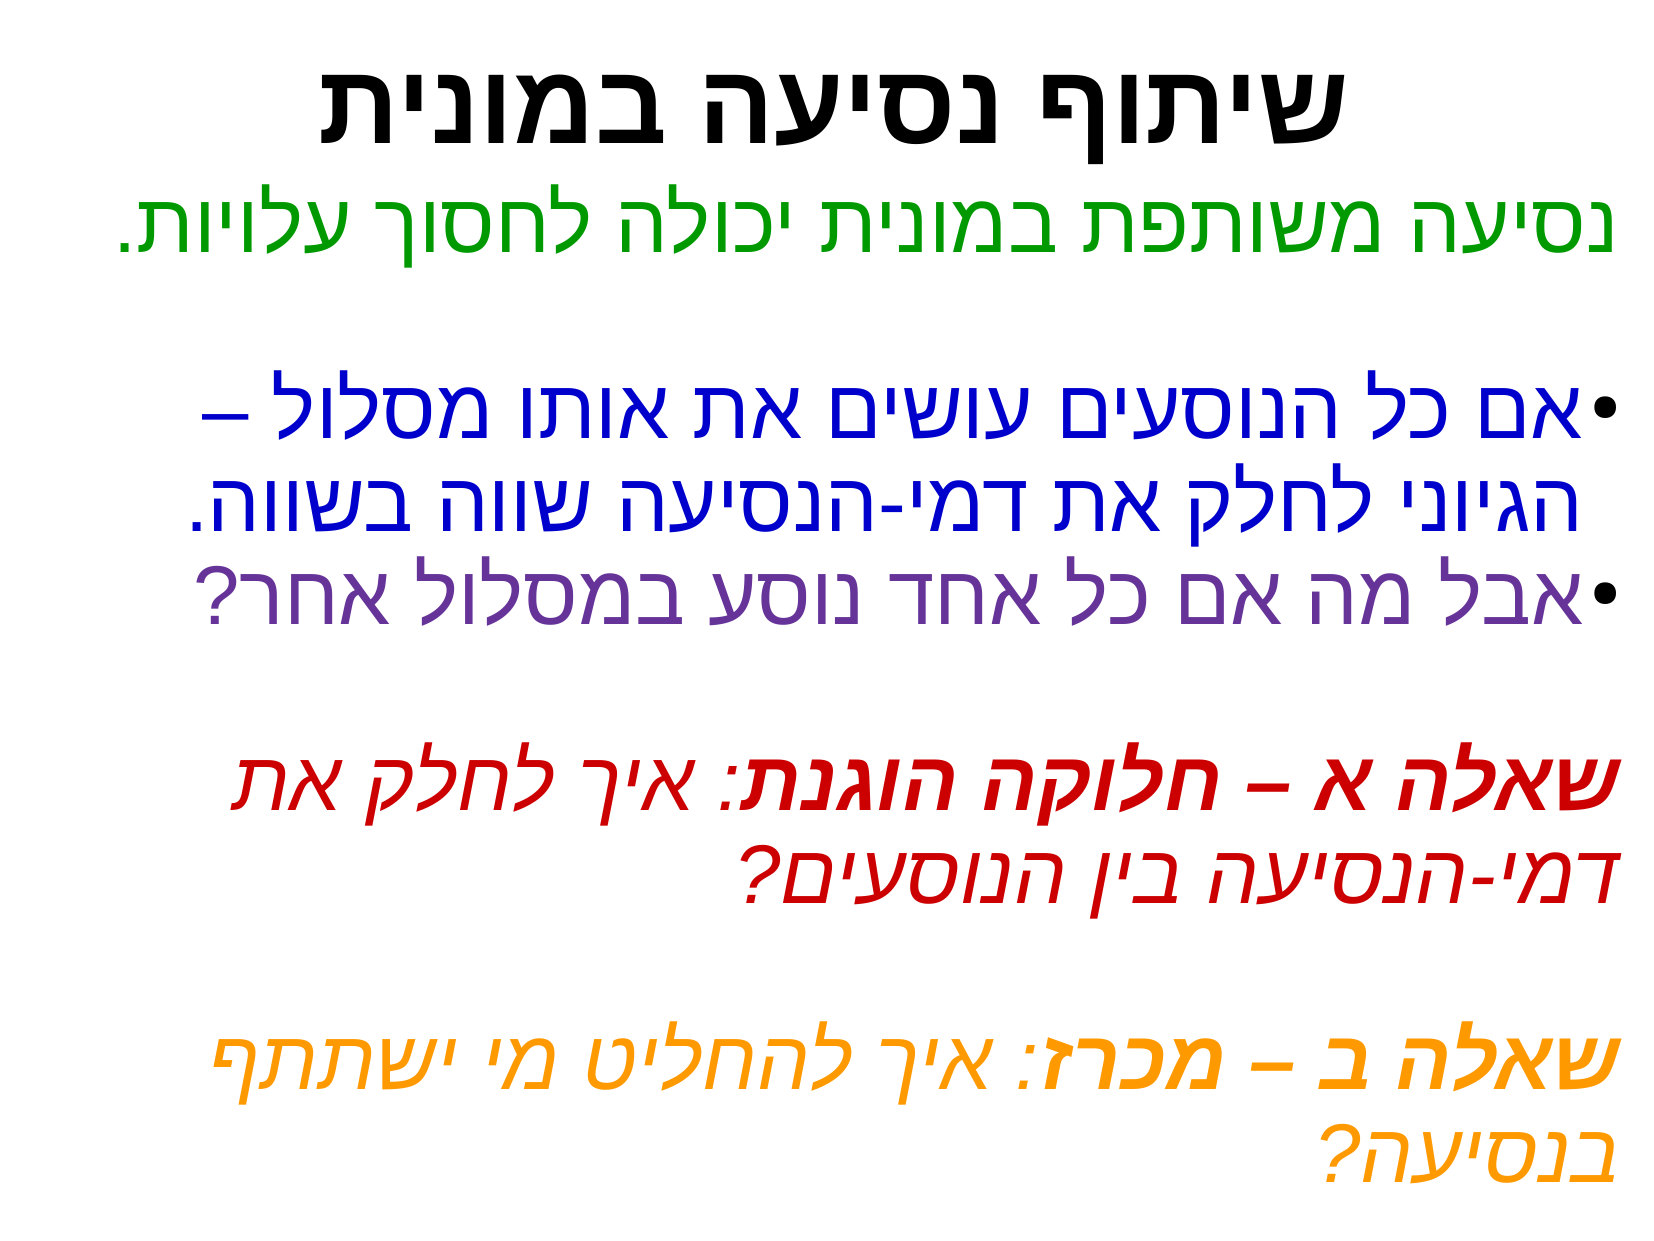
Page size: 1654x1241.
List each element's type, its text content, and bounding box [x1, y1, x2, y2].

title שיתוף נסיעה במונית [15, 0, 1654, 215]
text_box נסיעה משותפת במונית יכולה לחסוך עלויות. אם כל הנוסעים עושים את אותו מסלול – הגיוני לחלק את דמי-הנסיעה שווה בשווה. אבל מה אם כל אחד נוסע במסלול אחר? שאלה א – חלוקה הוגנת: איך לחלק את דמי-הנסיעה בין הנוסעים? שאלה ב – מכרז: איך להחליט מי ישתתף בנסיעה? [15, 169, 1636, 1208]
